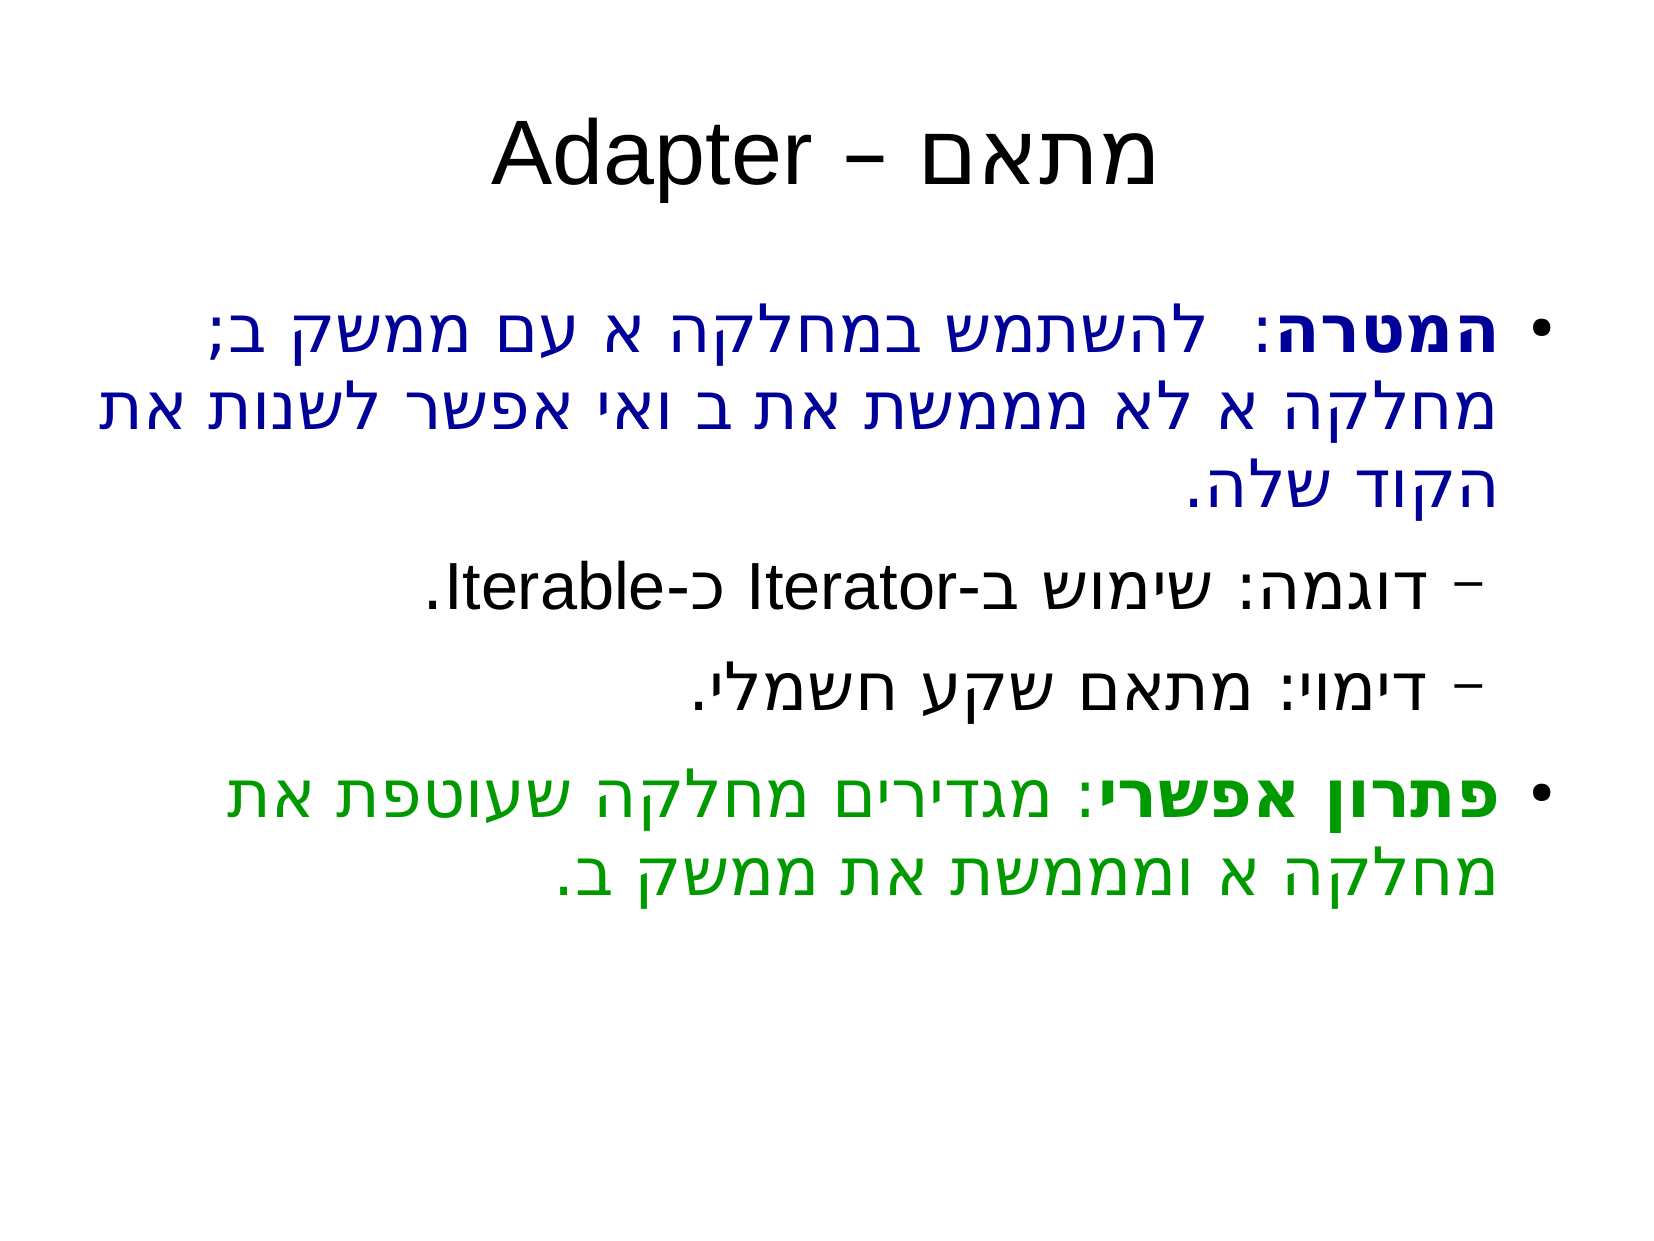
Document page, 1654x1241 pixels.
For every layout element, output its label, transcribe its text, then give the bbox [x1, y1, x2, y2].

title מתאם – Adapter [82, 49, 1571, 257]
list המטרה: להשתמש במחלקה א עם ממשק ב; מחלקה א לא מממשת את ב ואי אפשר לשנות את הקוד שלה. דוגמה: שימוש ב-Iterator כ-Iterable. דימוי: מתאם שקע חשמלי. פתרון אפשרי: מגדירים מחלקה שעוטפת את מחלקה א ומממשת את ממשק ב. [82, 290, 1571, 1010]
